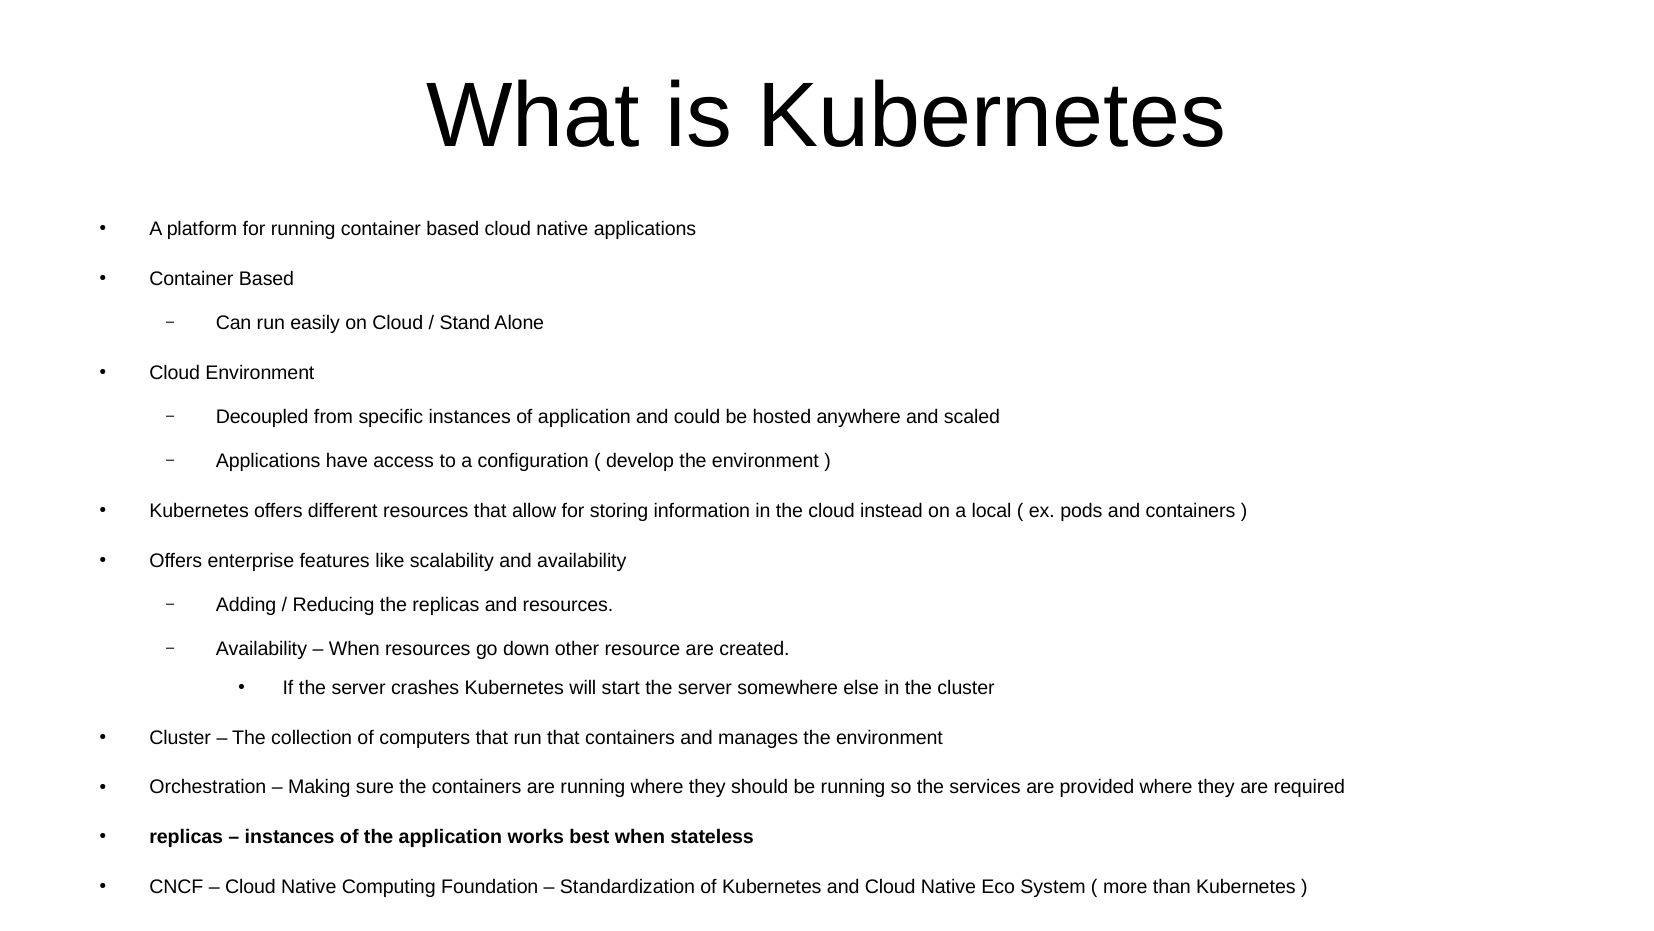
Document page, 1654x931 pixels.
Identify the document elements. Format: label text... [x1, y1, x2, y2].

title What is Kubernetes [82, 37, 1571, 193]
list A platform for running container based cloud native applications Container Based Can run easily on Cloud / Stand Alone Cloud Environment Decoupled from specific instances of application and could be hosted anywhere and scaled Applications have access to a configuration ( develop the environment ) Kubernetes offers different resources that allow for storing information in the cloud instead on a local ( ex. pods and containers ) Offers enterprise features like scalability and availability Adding / Reducing the replicas and resources. Availability – When resources go down other resource are created. If the server crashes Kubernetes will start the server somewhere else in the cluster Cluster – The collection of computers that run that containers and manages the environment Orchestration – Making sure the containers are running where they should be running so the services are provided where they are required replicas – instances of the application works best when stateless CNCF – Cloud Native Computing Foundation – Standardization of Kubernetes and Cloud Native Eco System ( more than Kubernetes ) [82, 217, 1613, 901]
